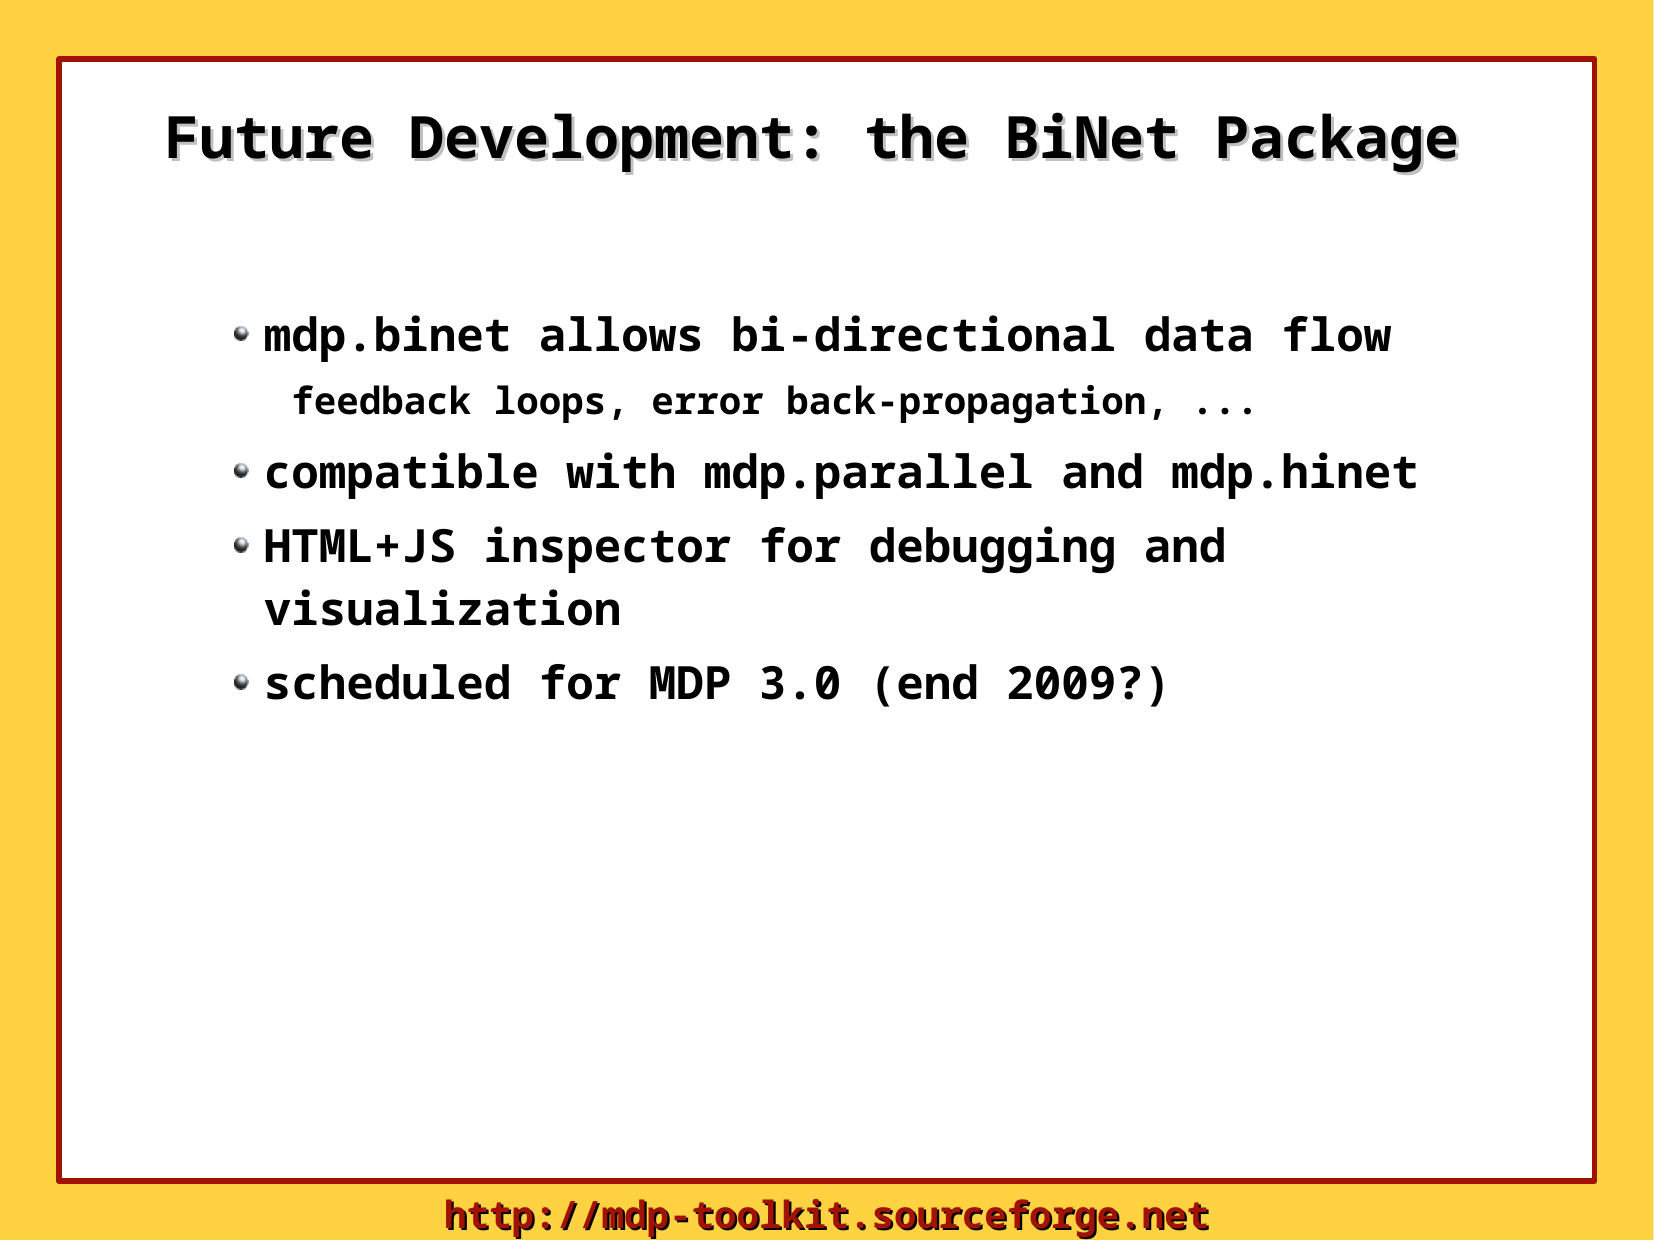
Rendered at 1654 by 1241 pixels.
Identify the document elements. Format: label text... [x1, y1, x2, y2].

text_box mdp.binet allows bi-directional data flow feedback loops, error back-propagation, ... compatible with mdp.parallel and mdp.hinet HTML+JS inspector for debugging and visualization scheduled for MDP 3.0 (end 2009?) [219, 295, 1434, 718]
text_box Future Development: the BiNet Package [88, 88, 1536, 173]
